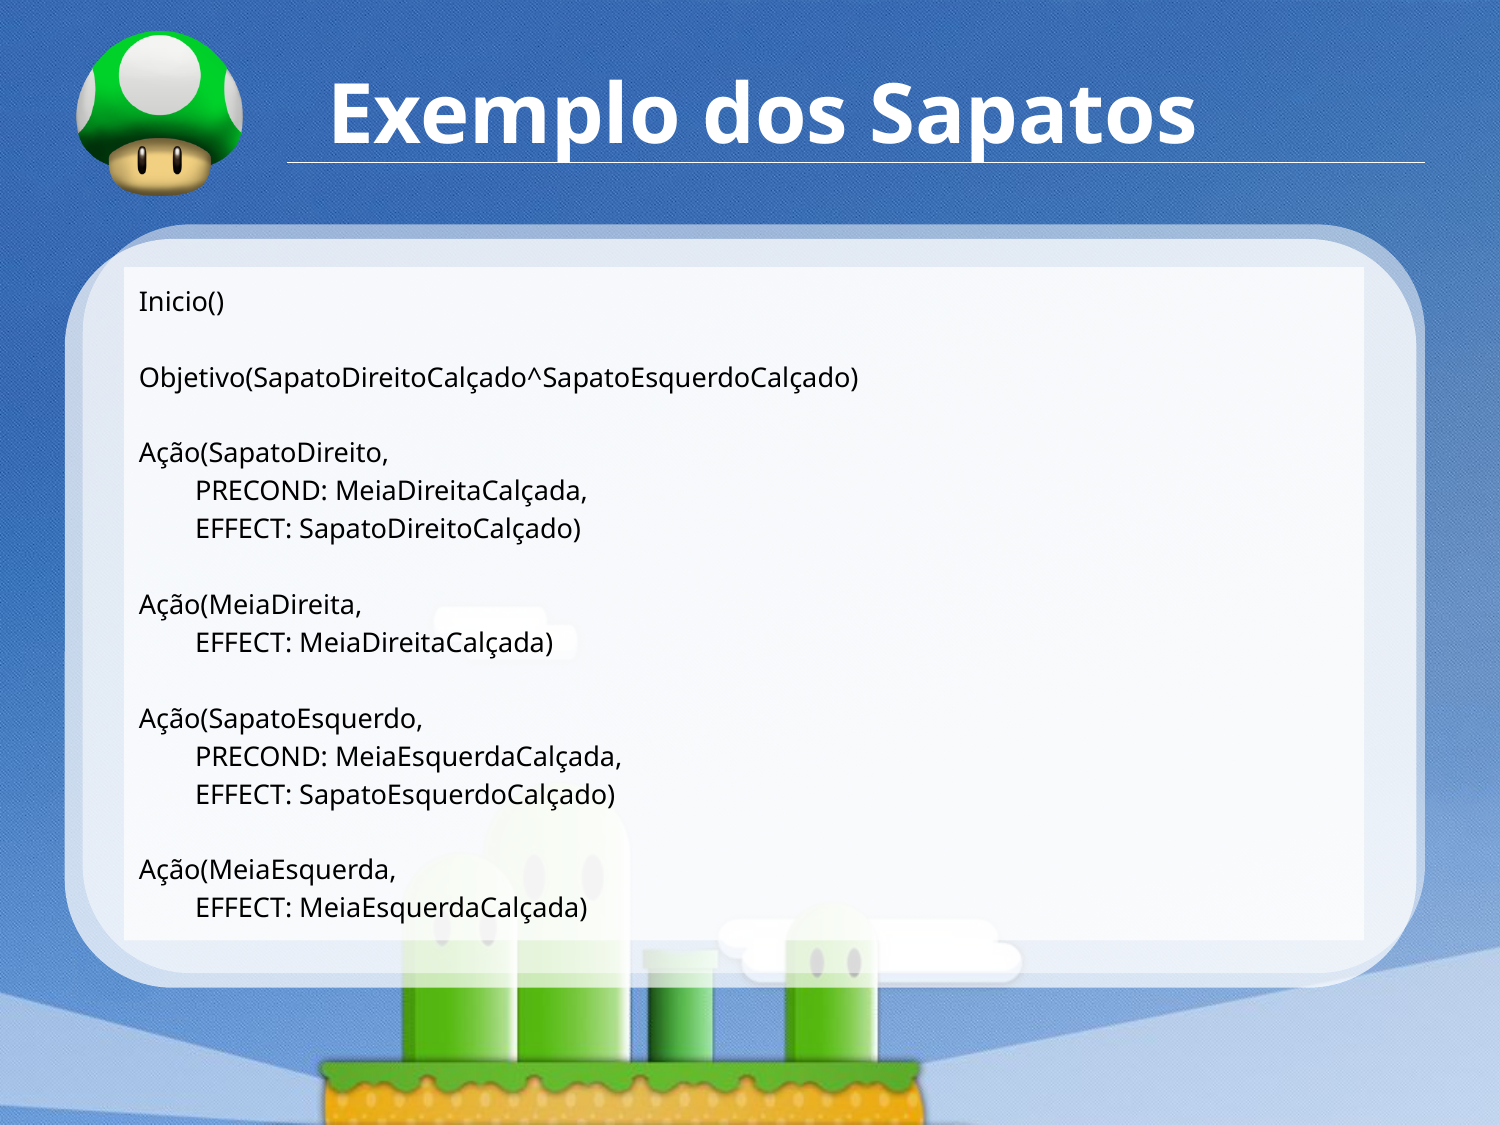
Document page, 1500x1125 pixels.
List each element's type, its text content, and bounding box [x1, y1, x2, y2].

title Exemplo dos Sapatos [312, 37, 1425, 183]
picture [0, 0, 1500, 1125]
list Inicio() Objetivo(SapatoDireitoCalçado^SapatoEsquerdoCalçado) Ação(SapatoDireito, PRECOND: MeiaDireitaCalçada, EFFECT: SapatoDireitoCalçado) Ação(MeiaDireita, EFFECT: MeiaDireitaCalçada) Ação(SapatoEsquerdo, PRECOND: MeiaEsquerdaCalçada, EFFECT: SapatoEsquerdoCalçado) Ação(MeiaEsquerda, EFFECT: MeiaEsquerdaCalçada) [123, 267, 1365, 941]
